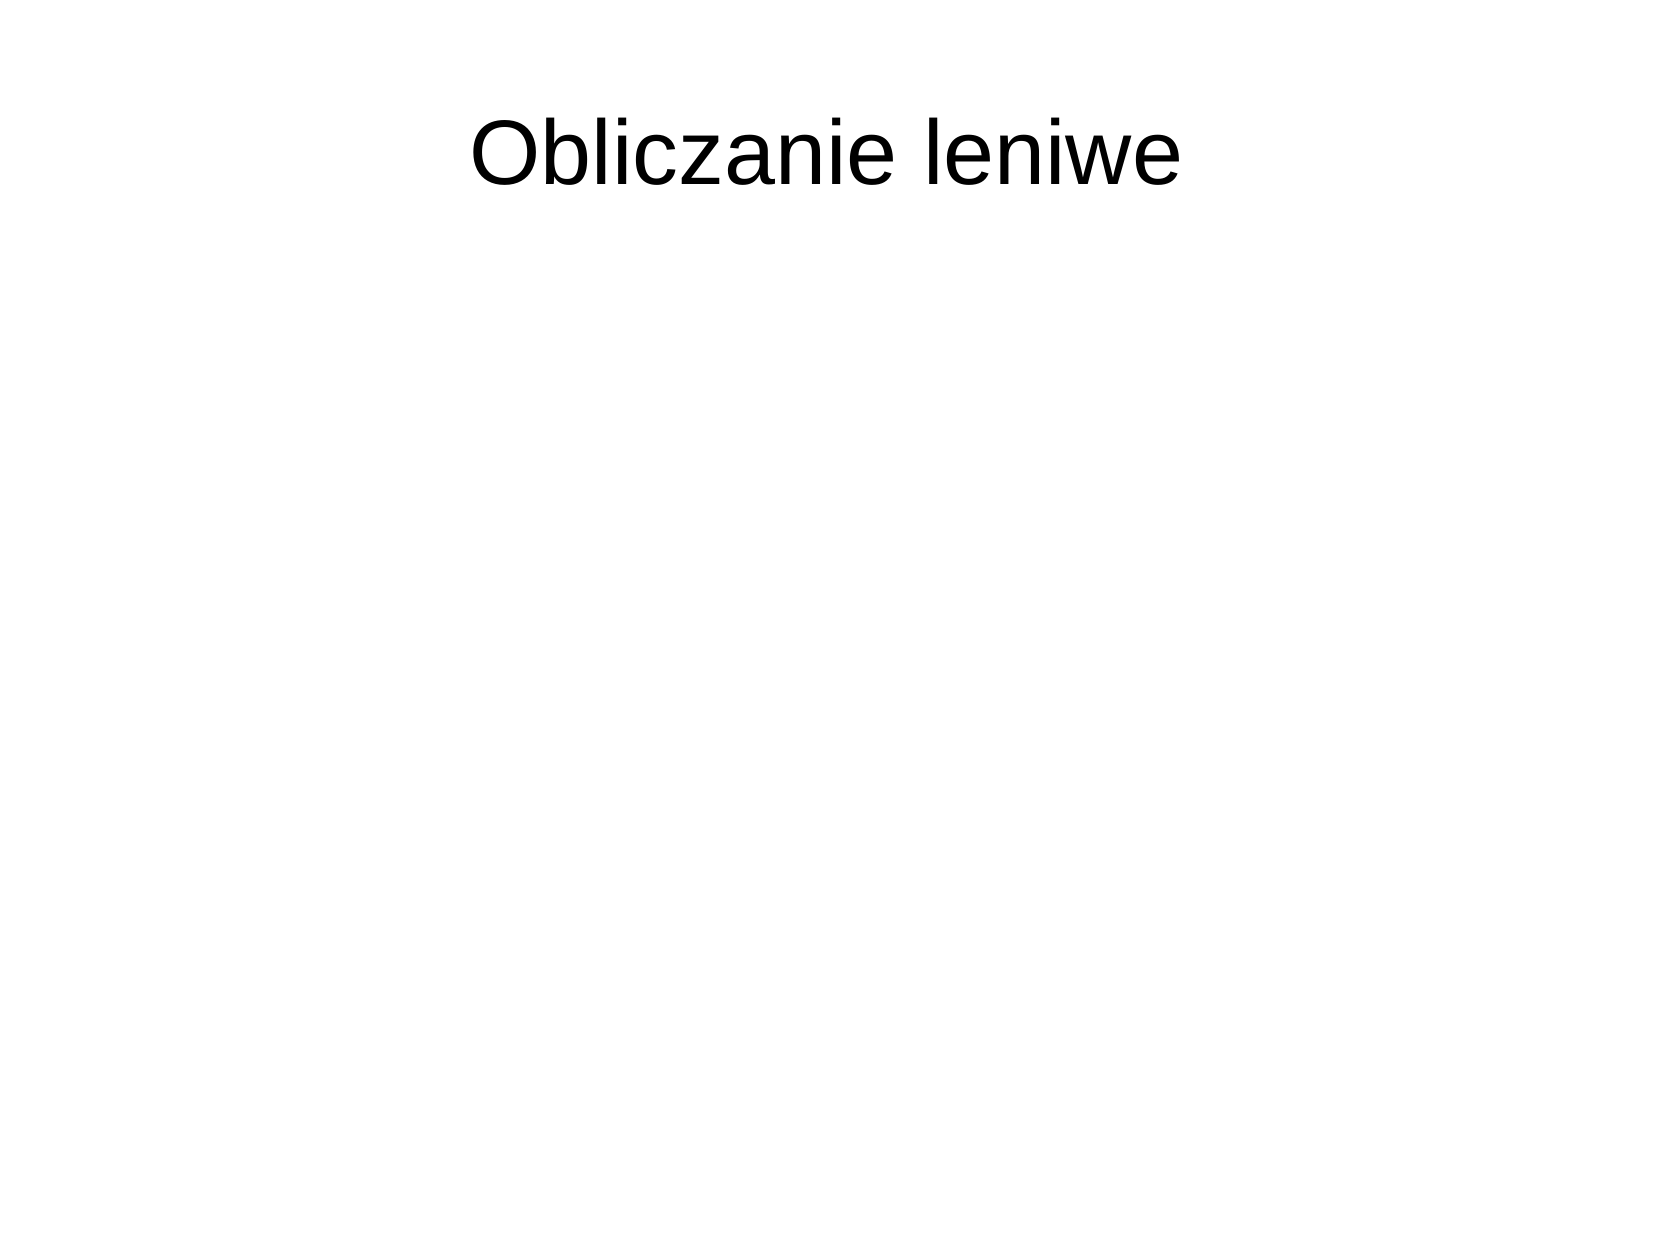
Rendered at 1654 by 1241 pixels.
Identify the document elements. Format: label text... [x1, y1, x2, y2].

title Obliczanie leniwe [82, 49, 1571, 257]
